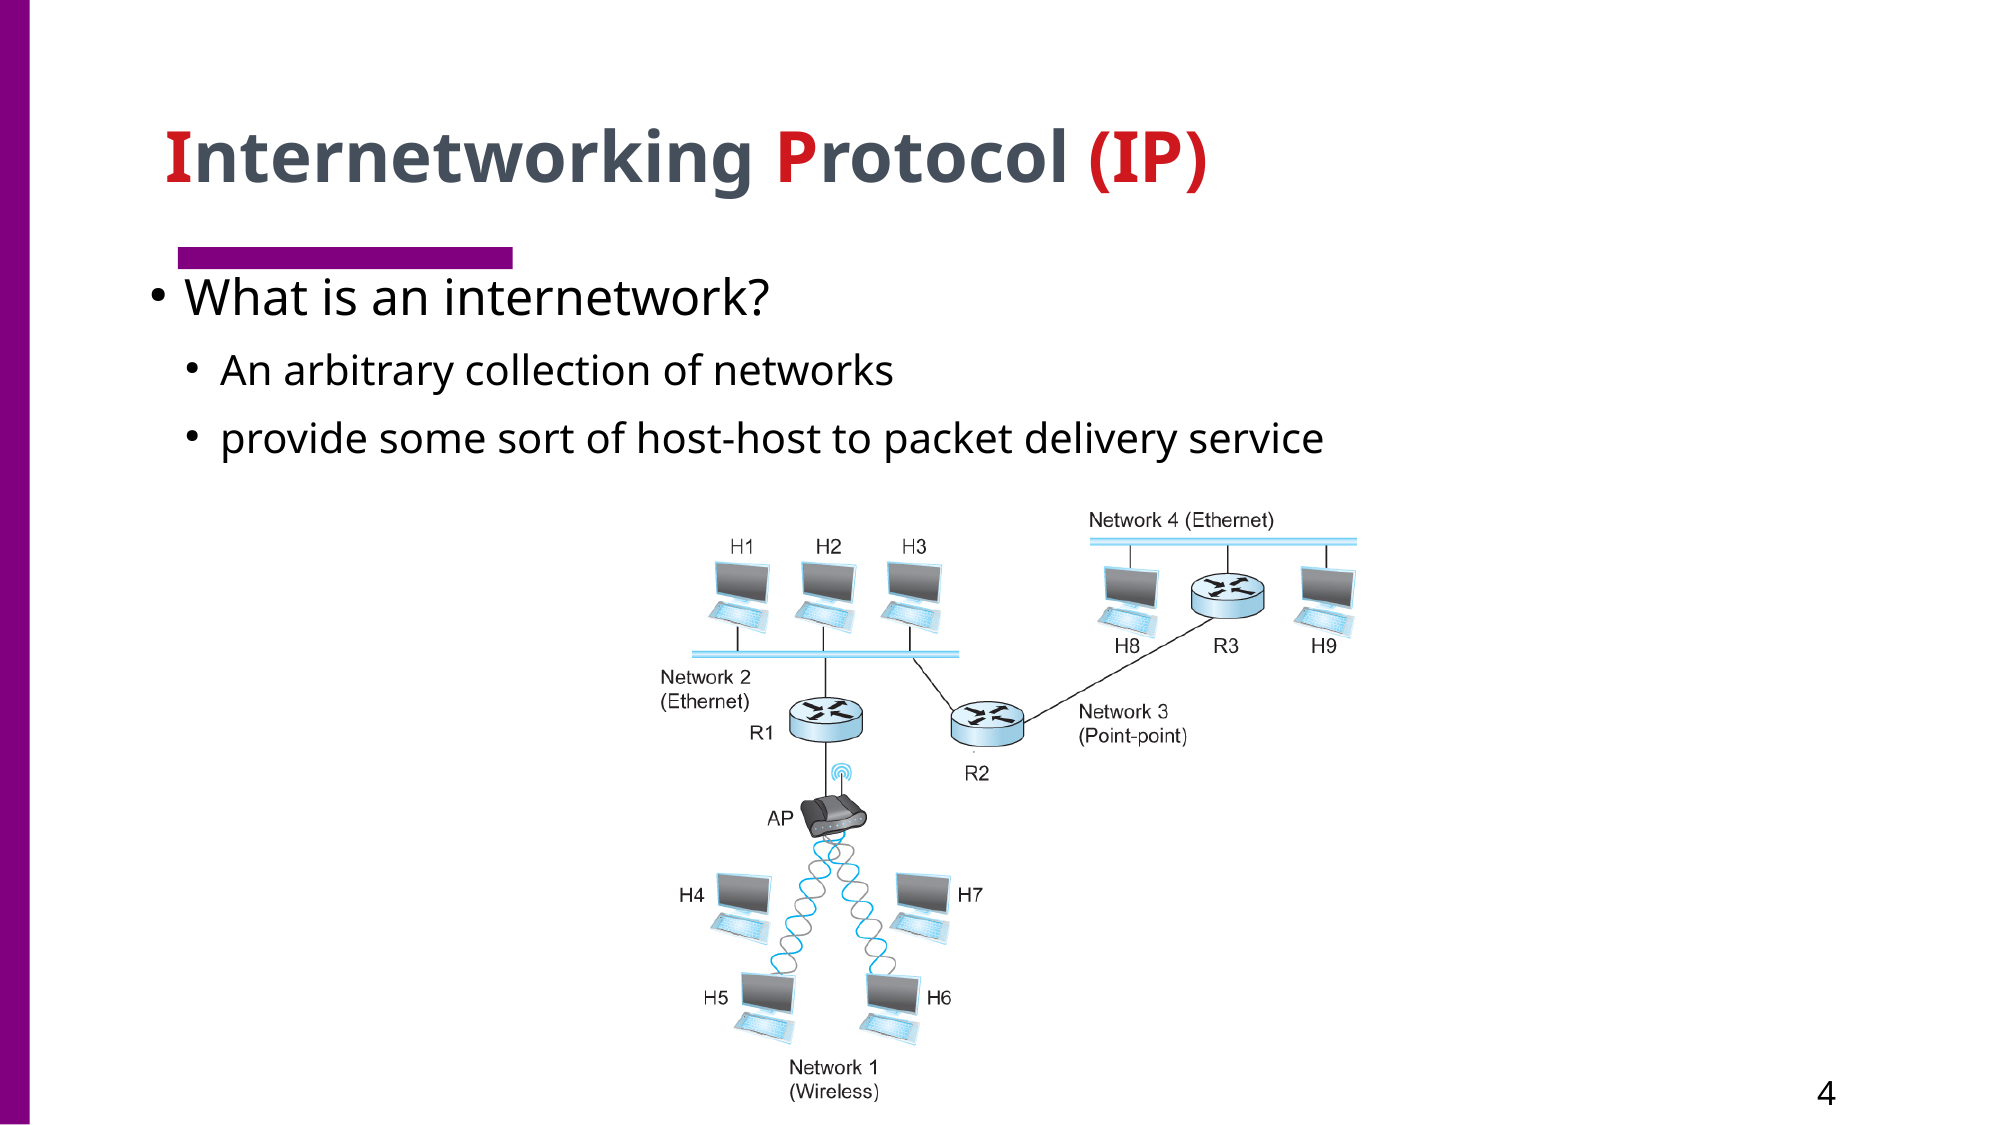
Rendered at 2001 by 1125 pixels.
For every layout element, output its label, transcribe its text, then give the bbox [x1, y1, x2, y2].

picture [660, 509, 1357, 1102]
text_box What is an internetwork? An arbitrary collection of networks provide some sort of host-host to packet delivery service [63, 254, 1921, 1087]
text_box Internetworking Protocol (IP) [151, 0, 1849, 212]
